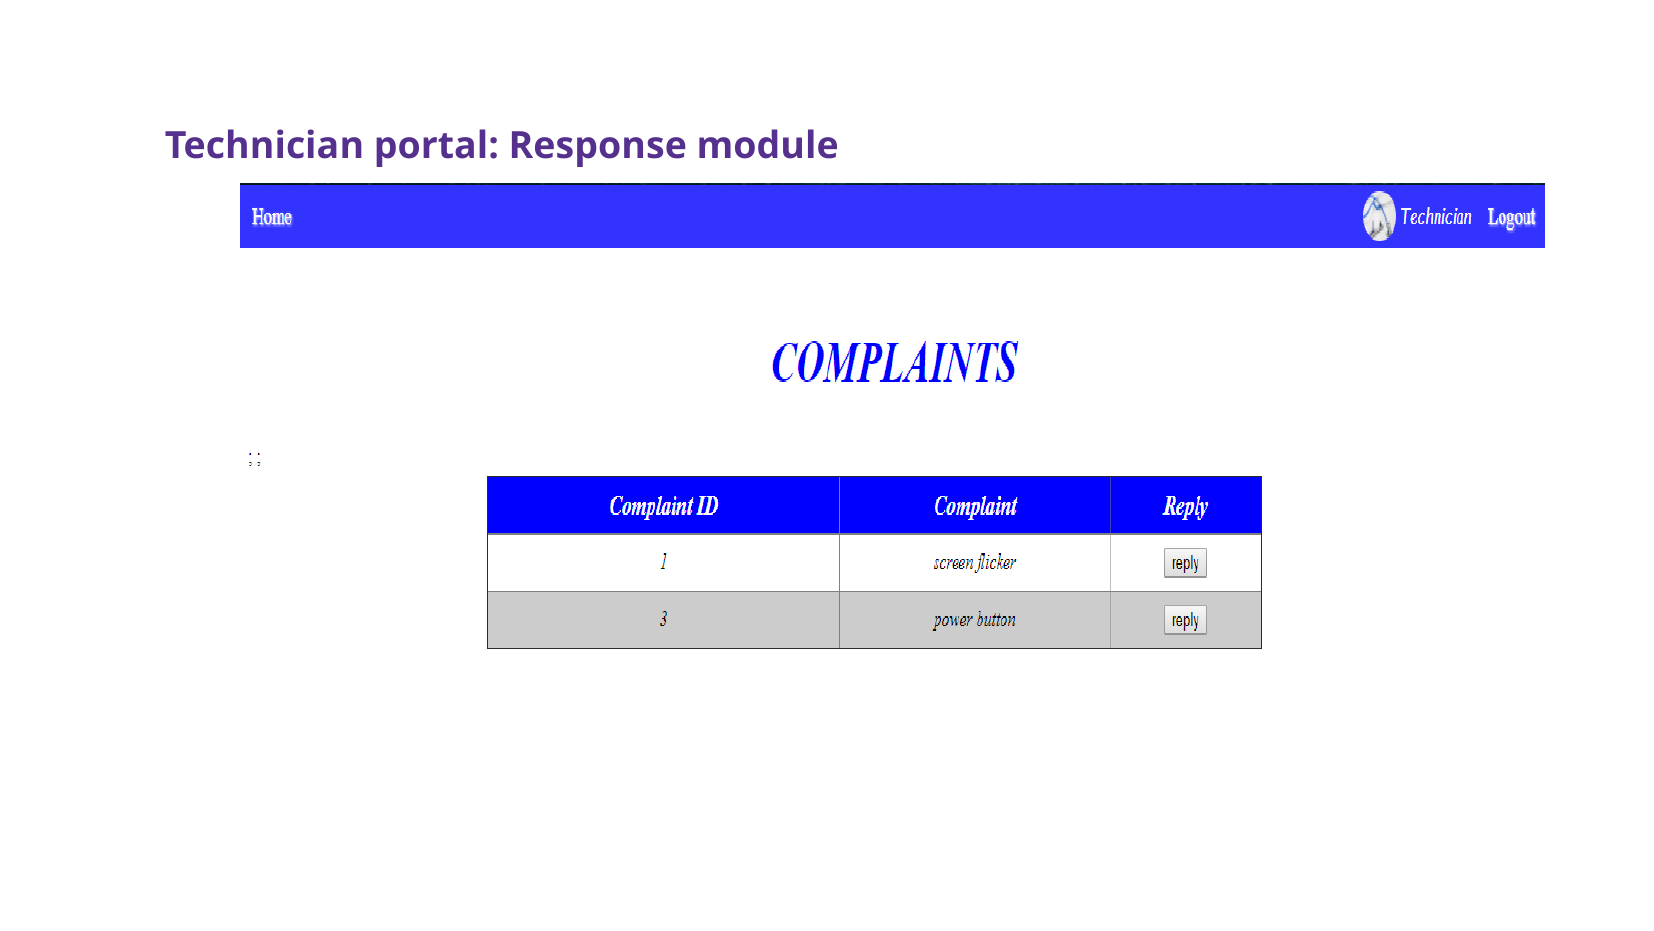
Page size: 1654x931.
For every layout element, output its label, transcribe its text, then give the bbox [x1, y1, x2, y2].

text_box Technician portal: Response module [150, 110, 1081, 215]
picture [240, 183, 1546, 805]
